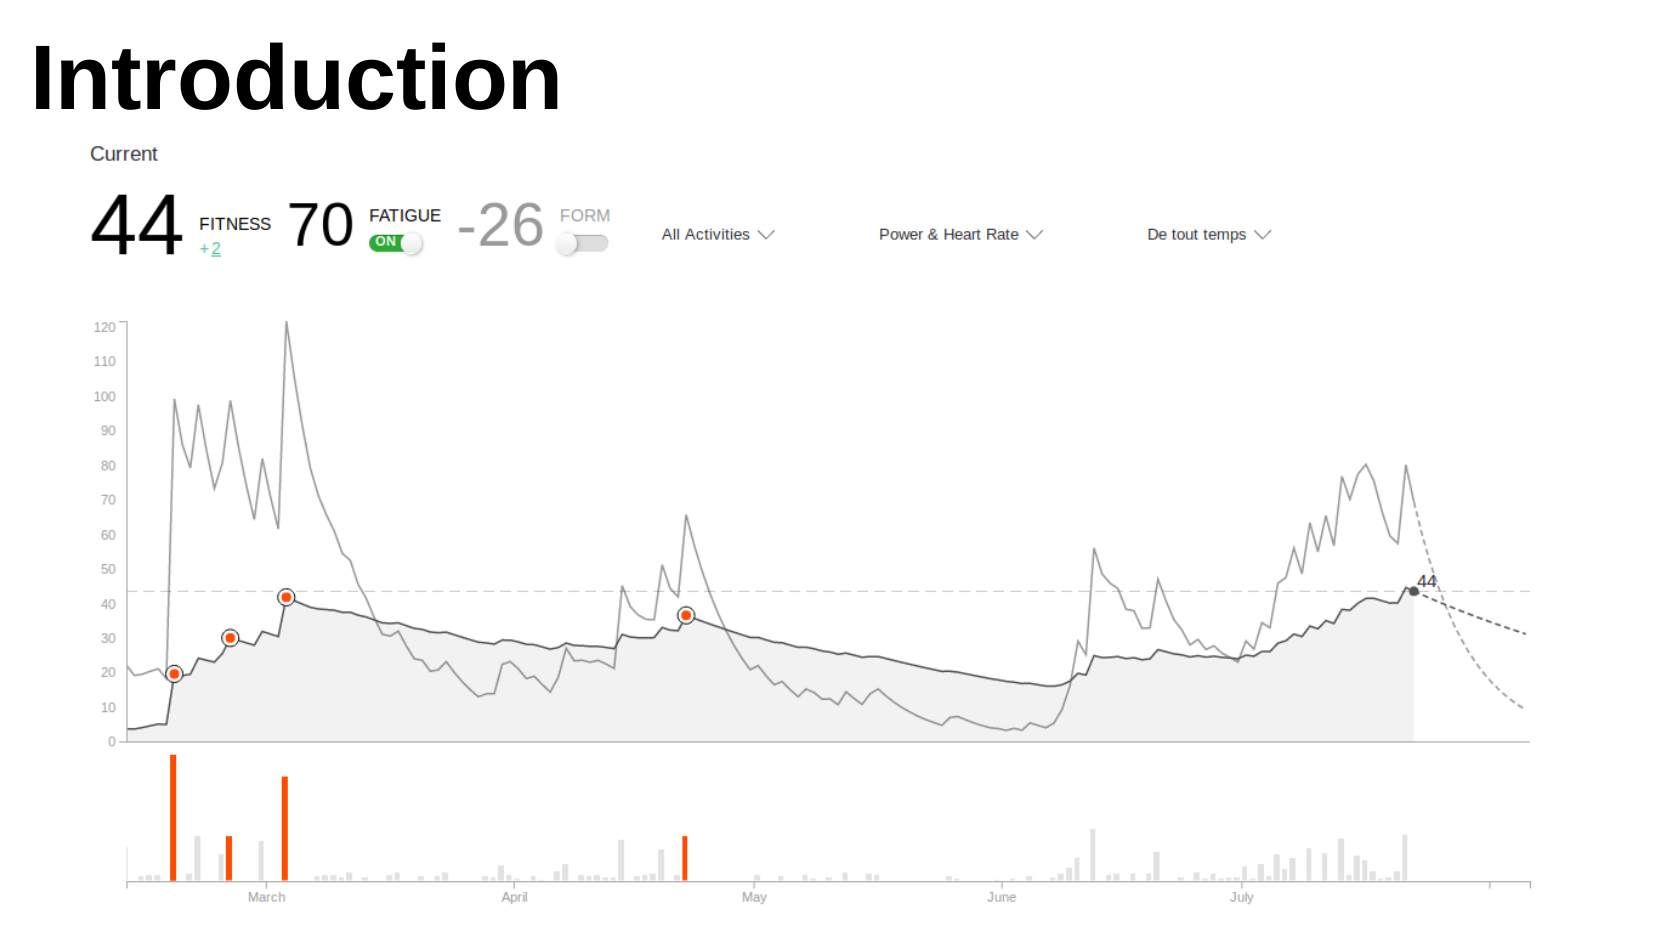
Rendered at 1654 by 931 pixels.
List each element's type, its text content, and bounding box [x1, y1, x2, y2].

picture [67, 128, 1587, 931]
title Introduction [30, 0, 1489, 156]
